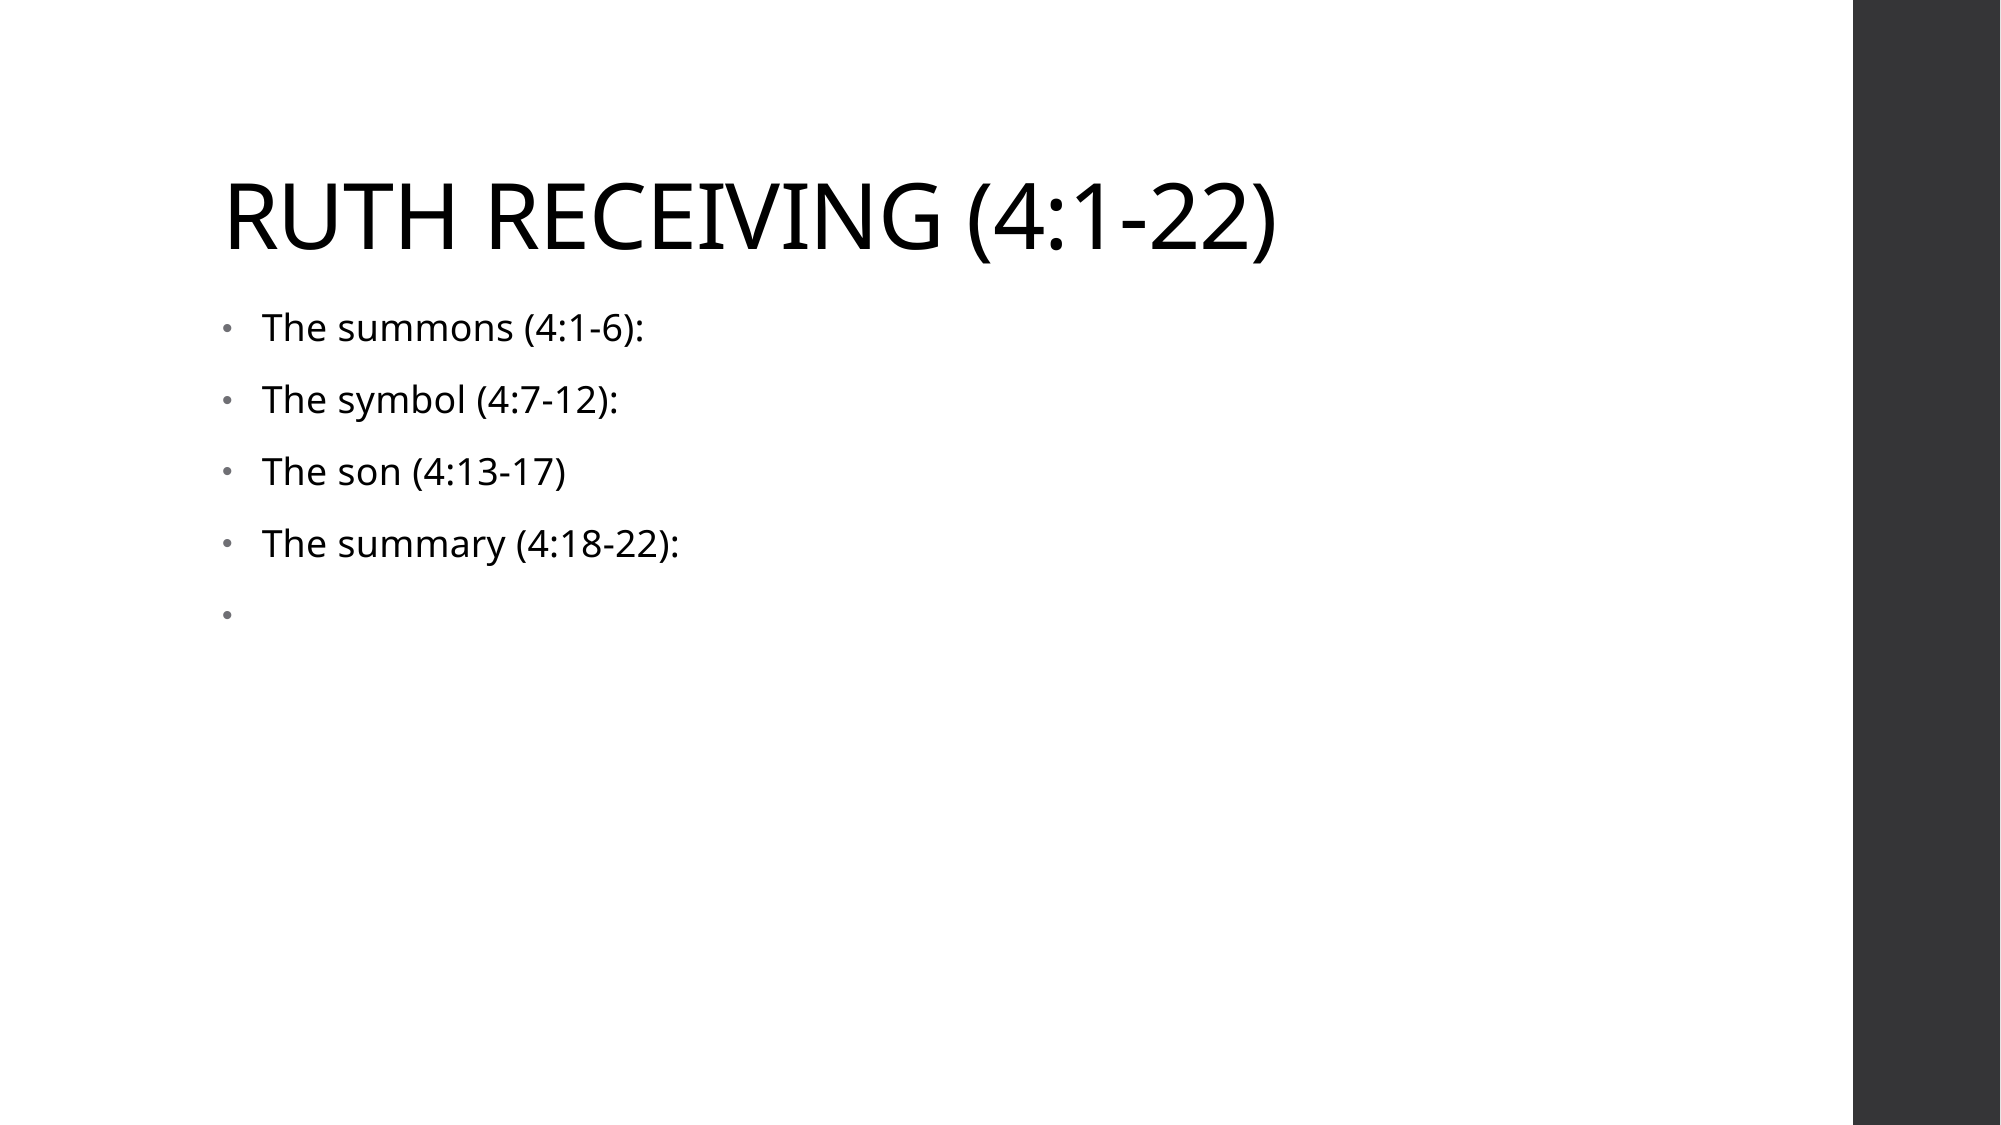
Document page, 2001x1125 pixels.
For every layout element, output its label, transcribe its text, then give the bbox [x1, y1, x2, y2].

title RUTH RECEIVING (4:1-22) [206, 60, 1797, 278]
list The summons (4:1-6): The symbol (4:7-12): The son (4:13-17) The summary (4:18-22): [206, 299, 1617, 1014]
